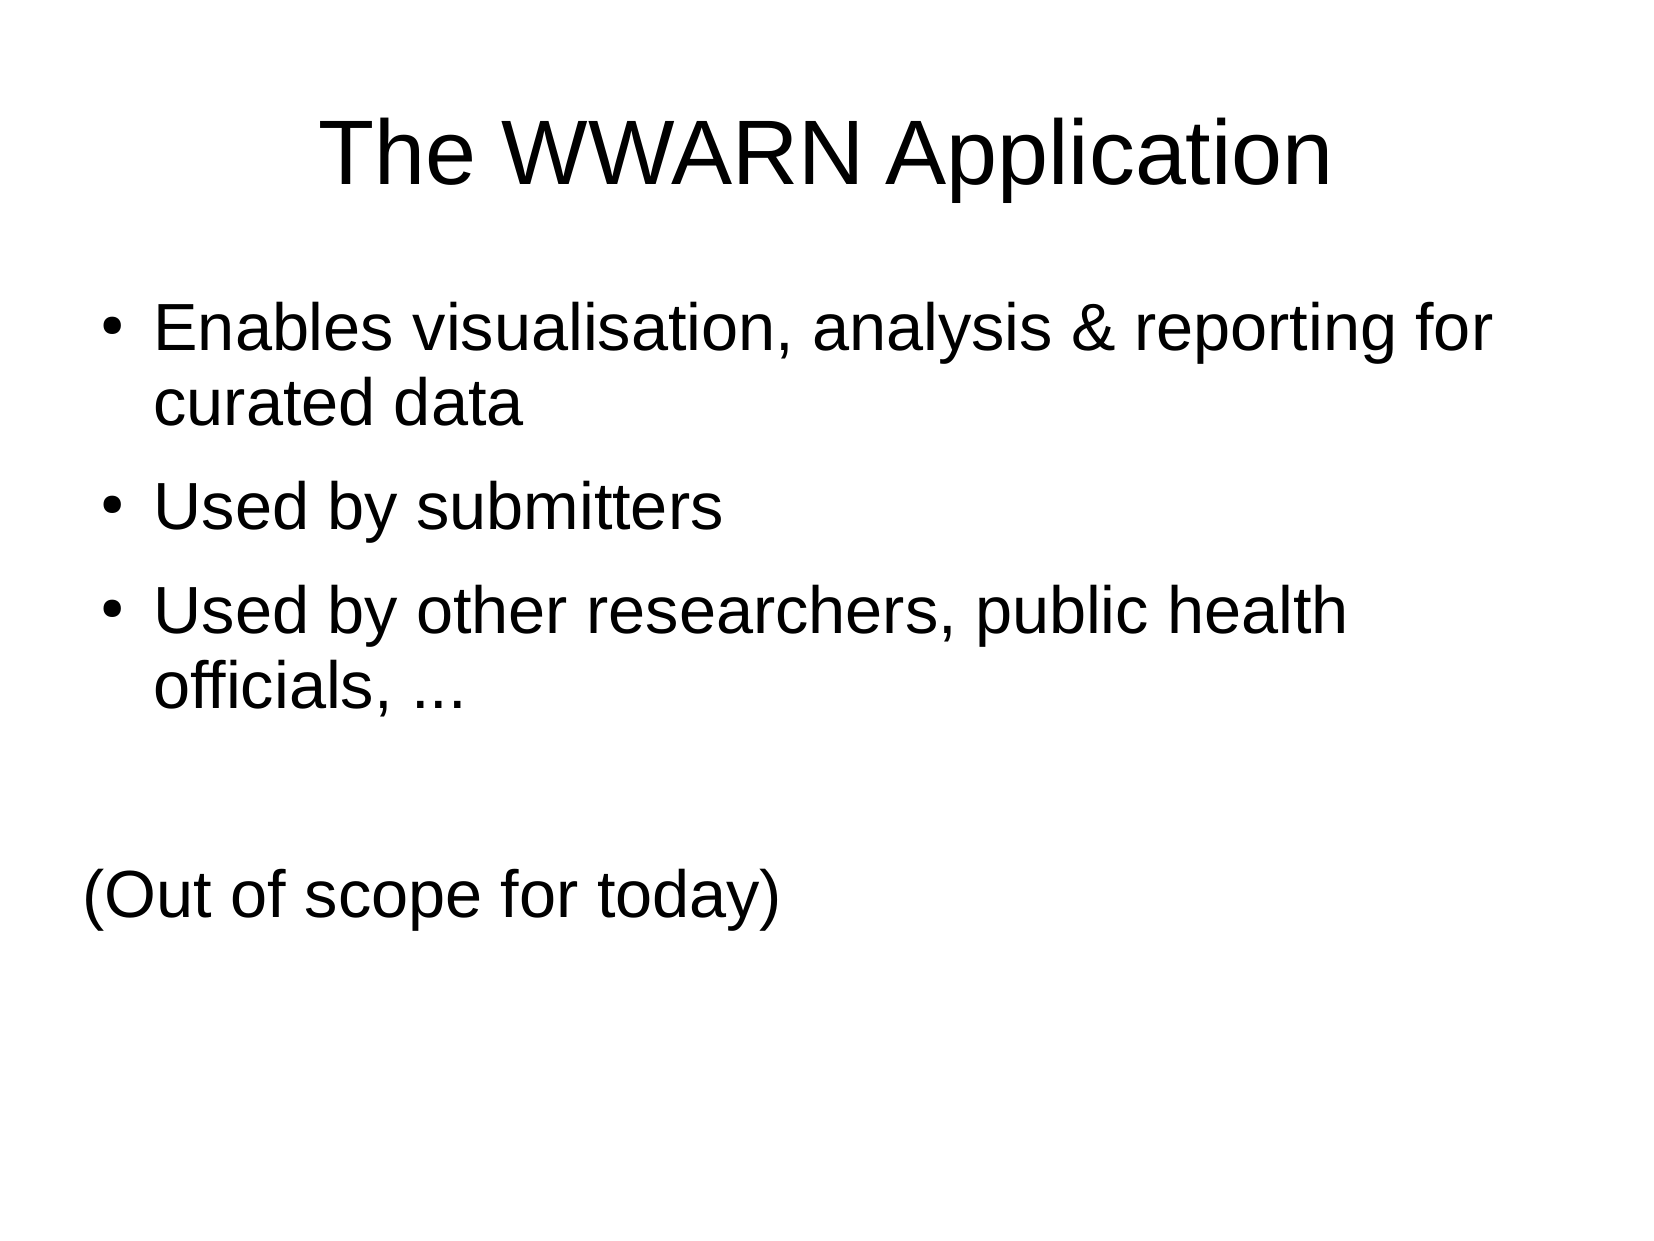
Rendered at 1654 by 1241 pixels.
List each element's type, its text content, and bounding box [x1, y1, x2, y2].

title The WWARN Application [82, 56, 1571, 250]
list Enables visualisation, analysis & reporting for curated data Used by submitters Used by other researchers, public health officials, ... (Out of scope for today) [82, 290, 1571, 1109]
